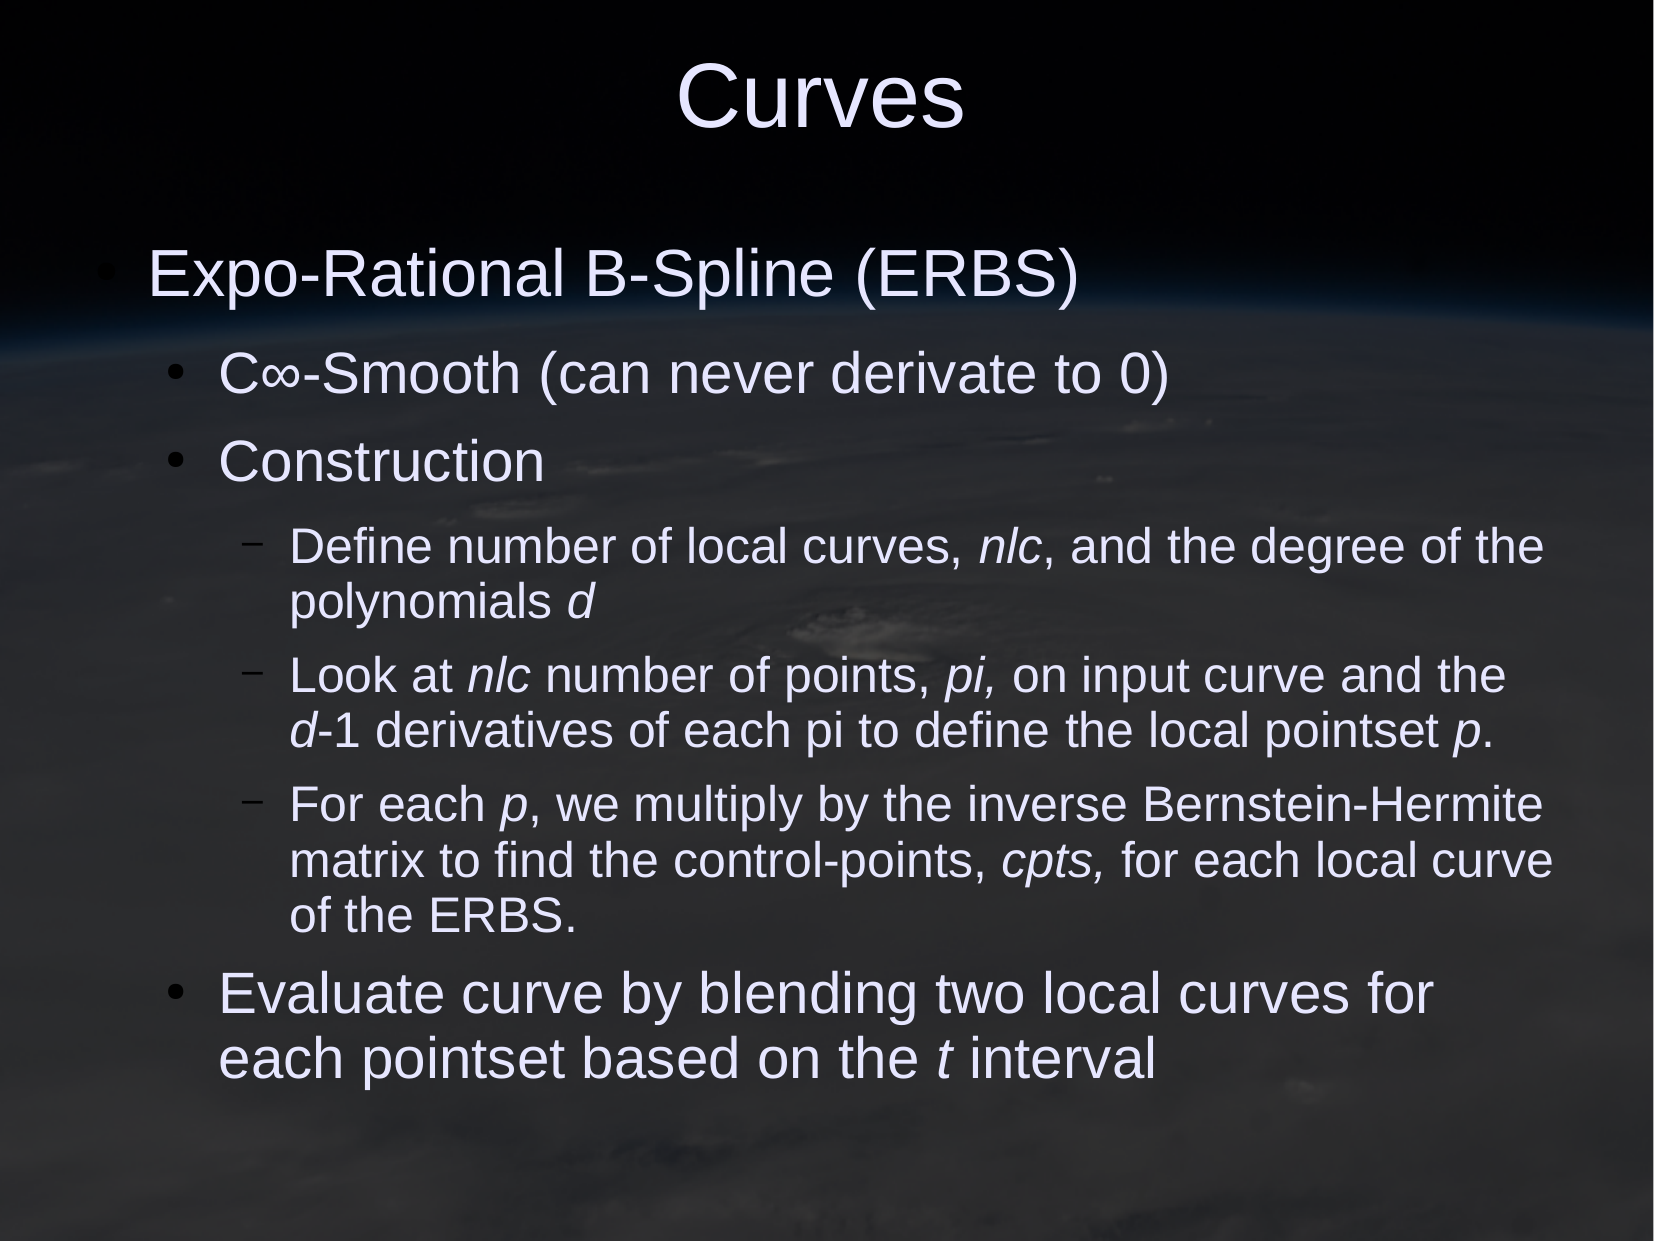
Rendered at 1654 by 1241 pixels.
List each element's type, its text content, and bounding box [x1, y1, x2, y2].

list Expo-Rational B-Spline (ERBS) C∞-Smooth (can never derivate to 0) Construction Define number of local curves, nlc, and the degree of the polynomials d Look at nlc number of points, pi, on input curve and the d-1 derivatives of each pi to define the local pointset p. For each p, we multiply by the inverse Bernstein-Hermite matrix to find the control-points, cpts, for each local curve of the ERBS. Evaluate curve by blending two local curves for each pointset based on the t interval [76, 236, 1565, 1090]
title Curves [76, 0, 1565, 193]
picture [0, 0, 1654, 1241]
